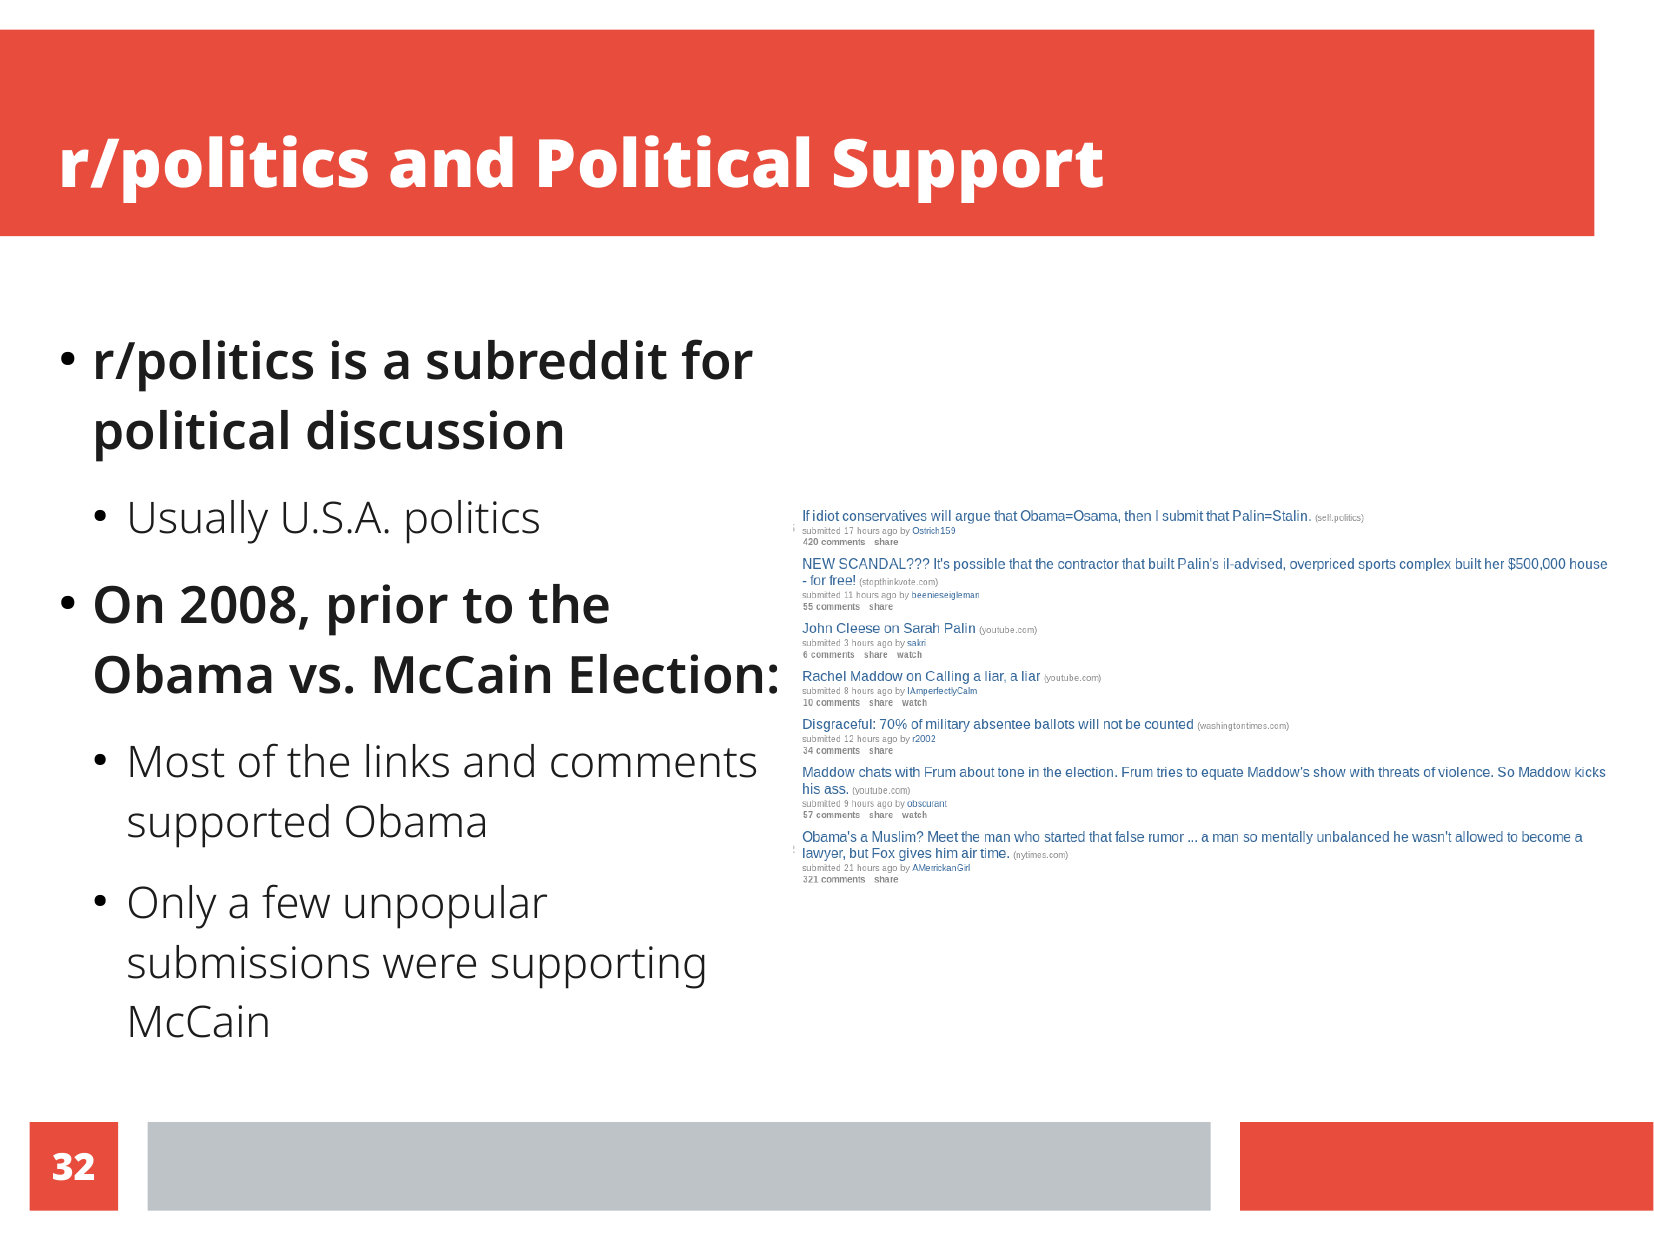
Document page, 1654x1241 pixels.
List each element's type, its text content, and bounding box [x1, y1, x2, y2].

title r/politics and Political Support [59, 59, 1595, 207]
list r/politics is a subreddit for political discussion Usually U.S.A. politics On 2008, prior to the Obama vs. McCain Election: Most of the links and comments supported Obama Only a few unpopular submissions were supporting McCain [59, 324, 794, 1093]
picture [793, 503, 1609, 883]
